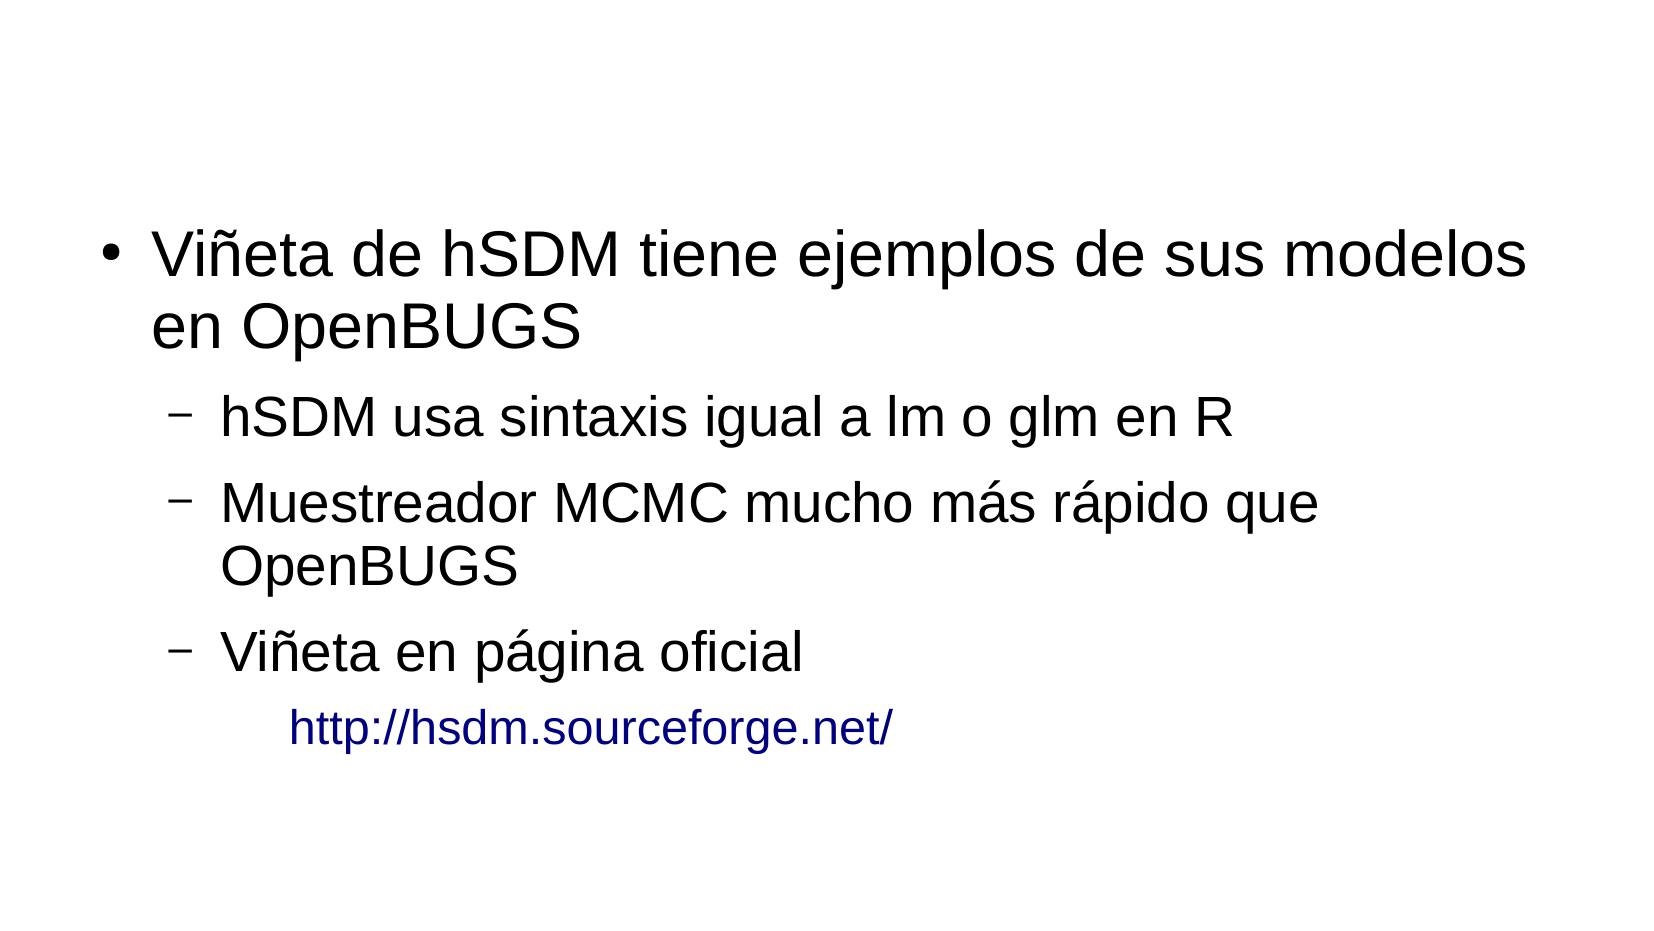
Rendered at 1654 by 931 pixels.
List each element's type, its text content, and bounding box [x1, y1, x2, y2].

list Viñeta de hSDM tiene ejemplos de sus modelos en OpenBUGS hSDM usa sintaxis igual a lm o glm en R Muestreador MCMC mucho más rápido que OpenBUGS Viñeta en página oficial http://hsdm.sourceforge.net/ [82, 217, 1571, 758]
